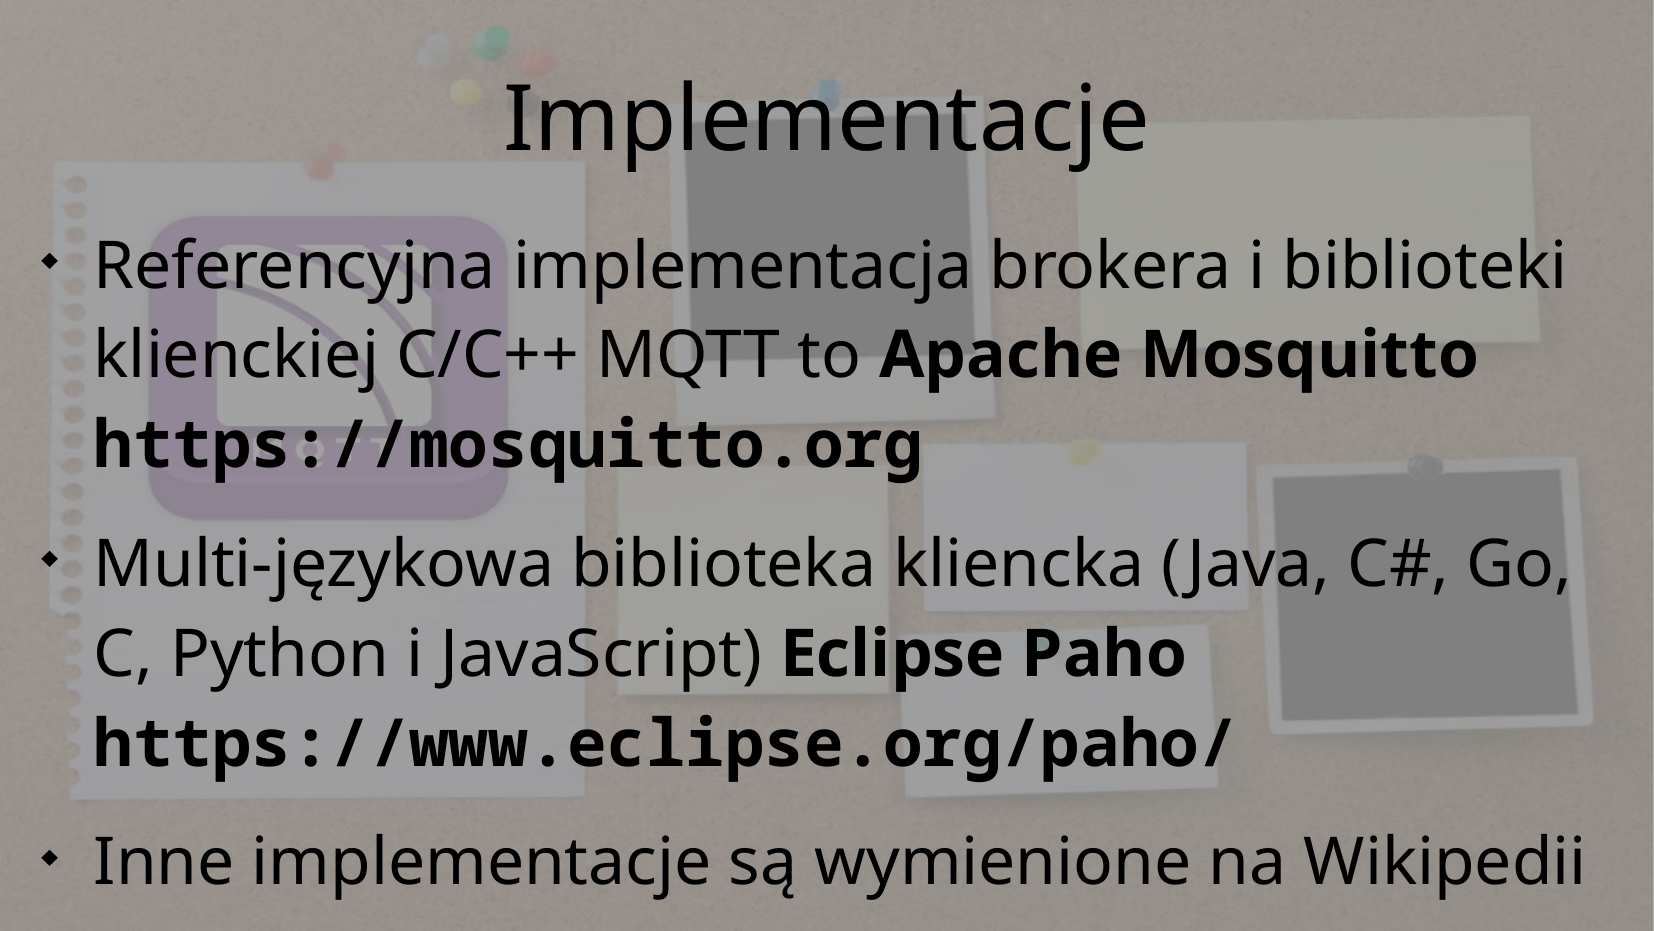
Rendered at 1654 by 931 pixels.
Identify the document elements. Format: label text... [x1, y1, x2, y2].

picture [0, 0, 1654, 931]
title Implementacje [82, 37, 1571, 193]
list Referencyjna implementacja brokera i biblioteki klienckiej C/C++ MQTT to Apache Mosquitto https://mosquitto.org Multi-językowa biblioteka kliencka (Java, C#, Go, C, Python i JavaScript) Eclipse Paho https://www.eclipse.org/paho/ Inne implementacje są wymienione na Wikipedii [23, 217, 1630, 910]
